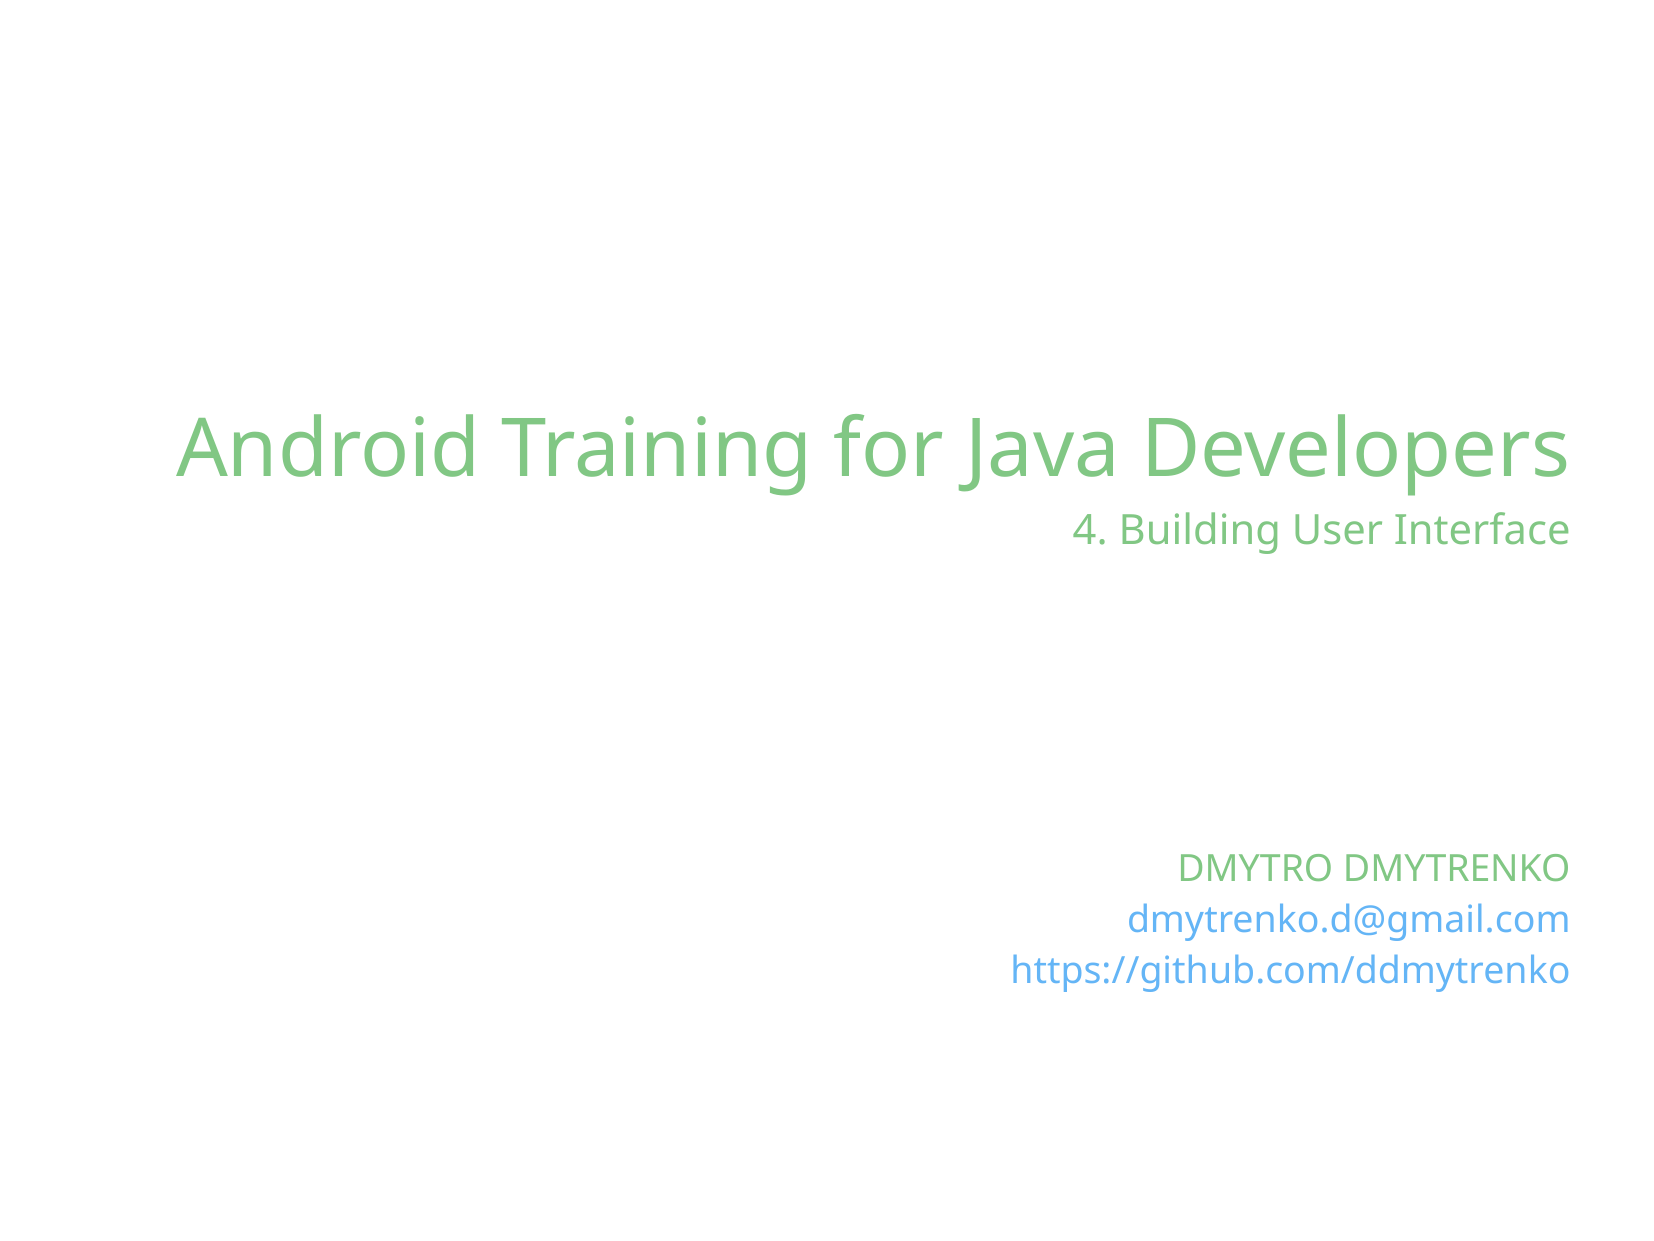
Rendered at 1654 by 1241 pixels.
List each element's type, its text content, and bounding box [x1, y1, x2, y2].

title Android Training for Java Developers 4. Building User Interface DMYTRO DMYTRENKO dmytrenko.d@gmail.com https://github.com/ddmytrenko [82, 238, 1571, 1146]
